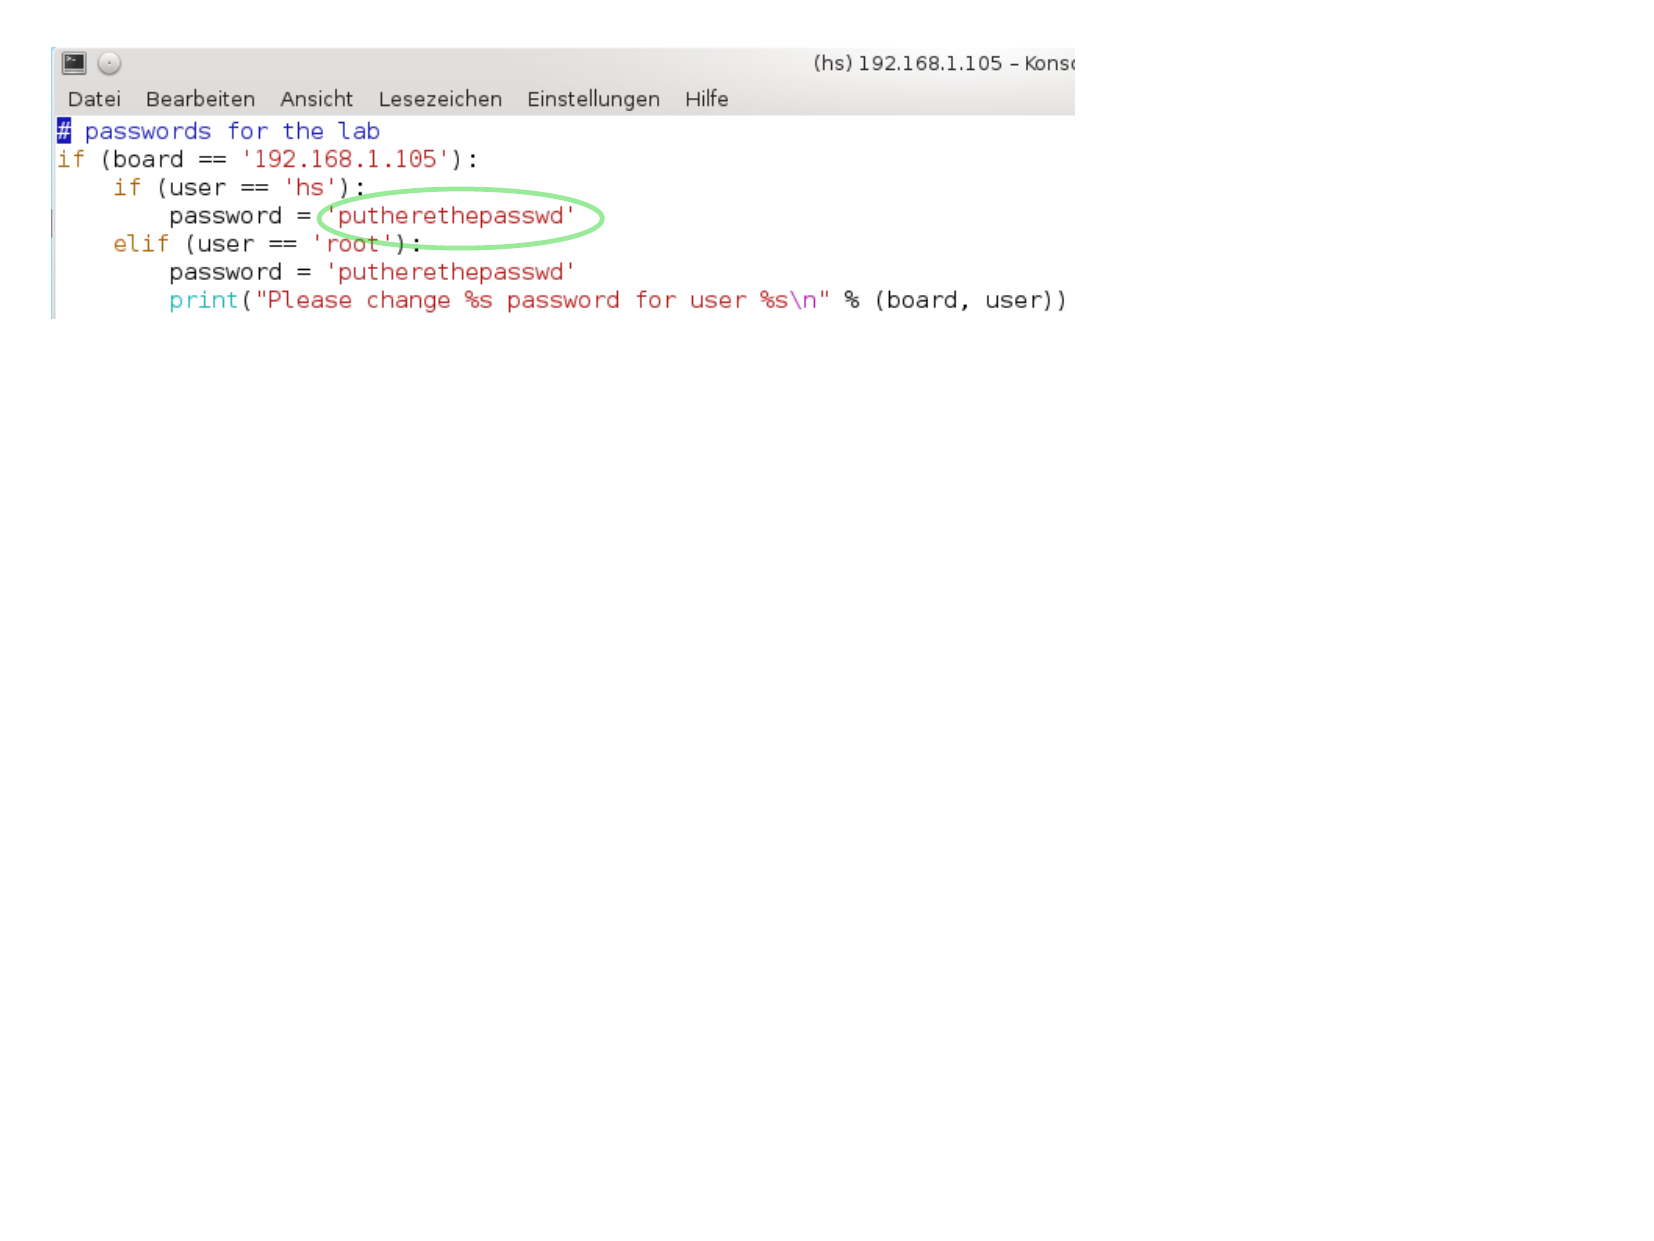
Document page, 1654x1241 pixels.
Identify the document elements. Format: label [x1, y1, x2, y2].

picture [51, 47, 1075, 319]
